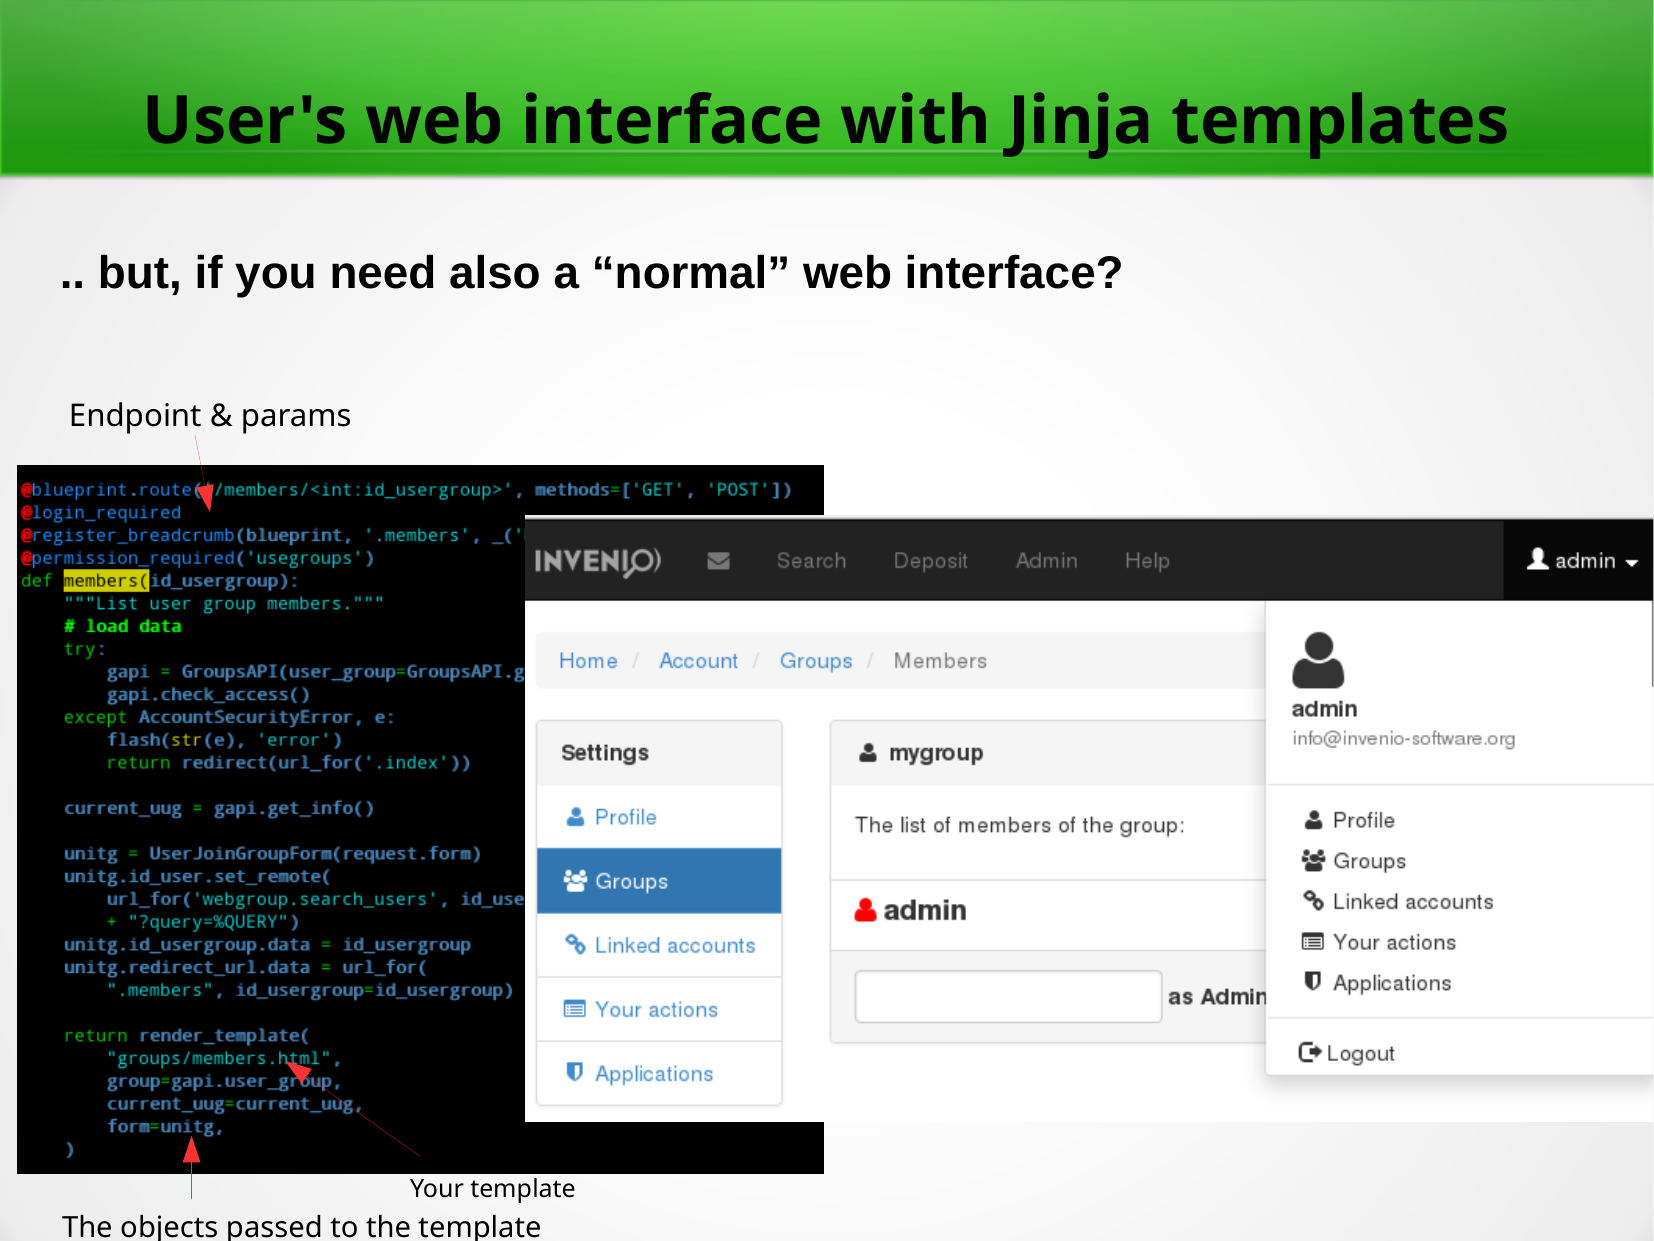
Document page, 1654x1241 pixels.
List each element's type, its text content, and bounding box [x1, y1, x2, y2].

text_box Your template [395, 1163, 675, 1199]
text_box .. but, if you need also a “normal” web interface? [45, 240, 1140, 307]
text_box Endpoint & params [54, 385, 427, 449]
text_box The objects passed to the template [47, 1199, 675, 1241]
title User's web interface with Jinja templates [82, 71, 1571, 164]
picture [0, 0, 1654, 1241]
